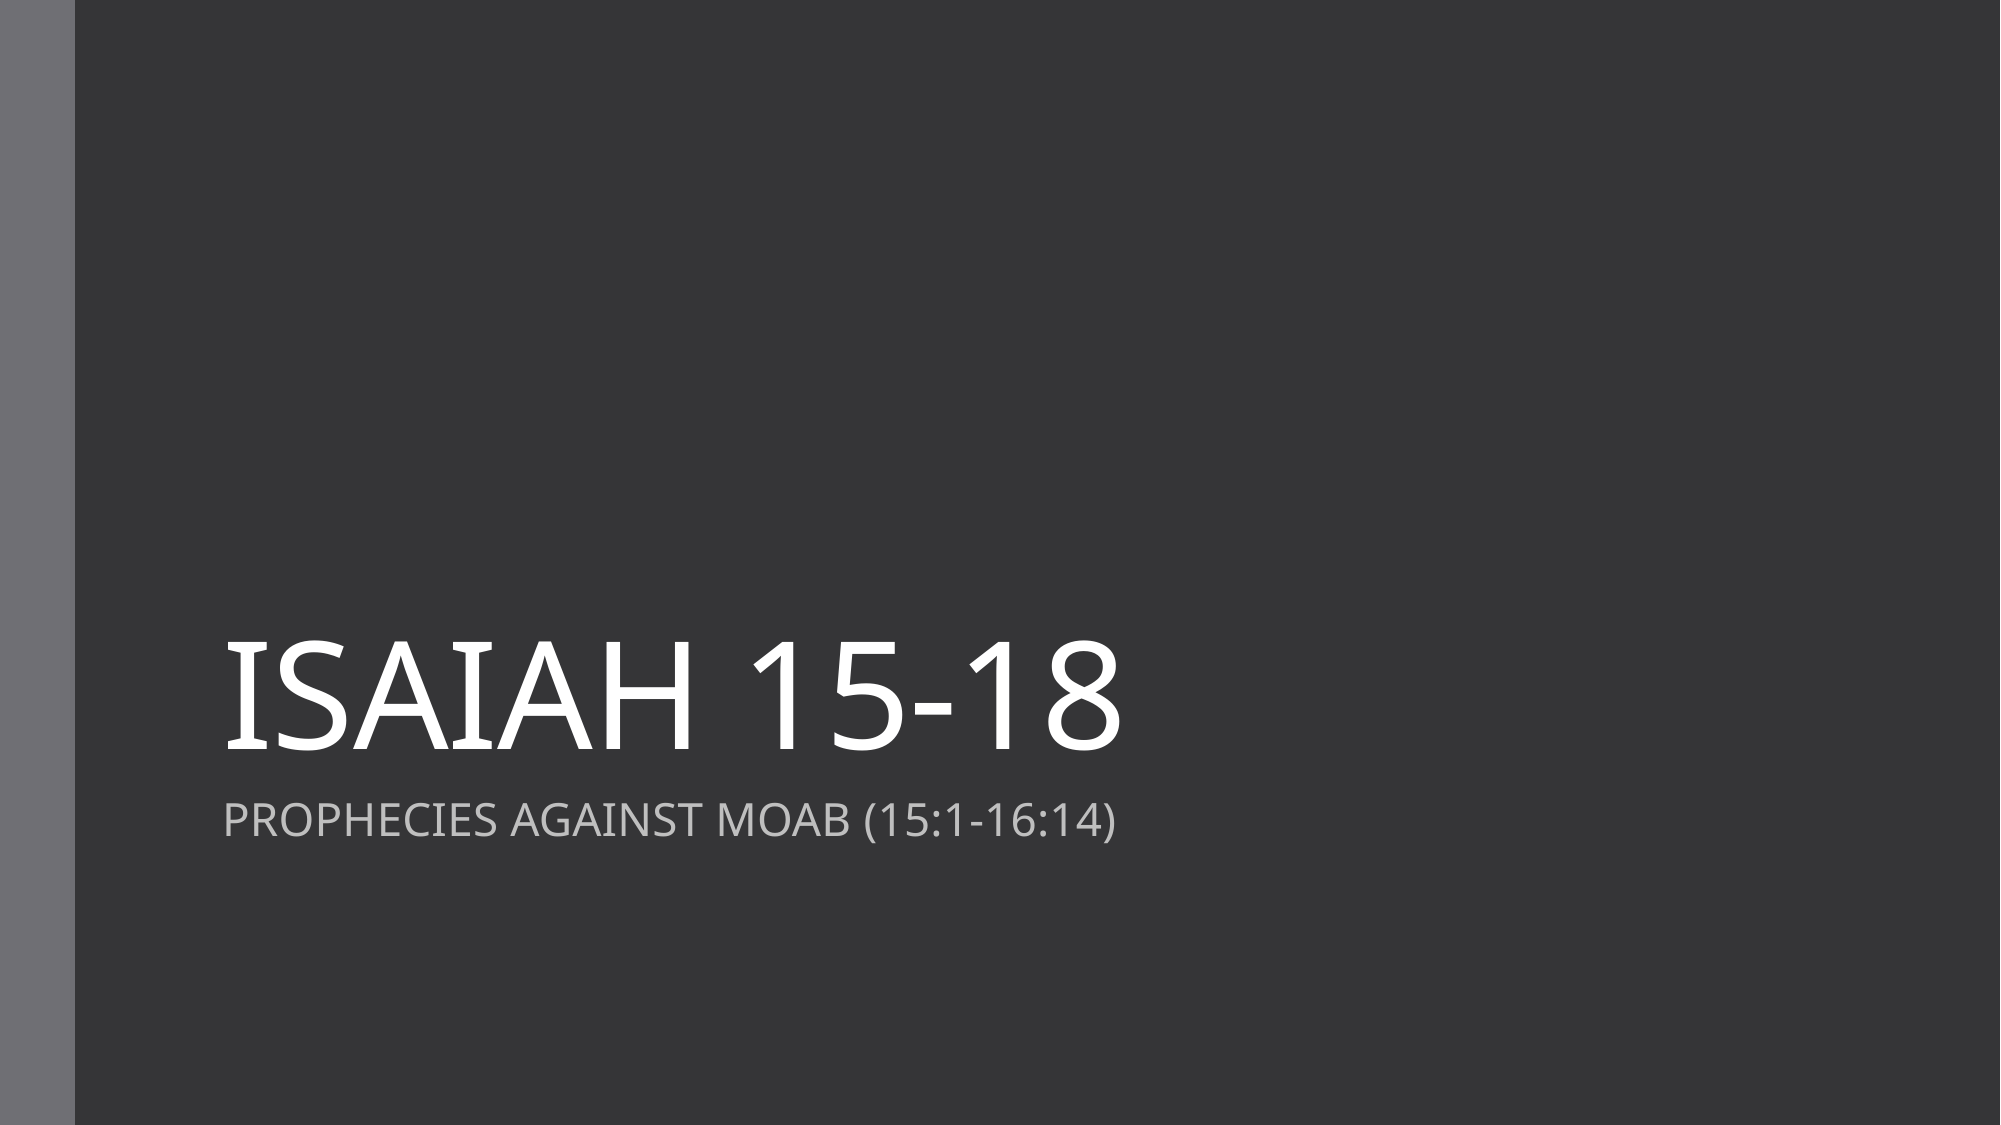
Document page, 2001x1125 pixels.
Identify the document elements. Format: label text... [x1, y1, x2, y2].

subtitle PROPHECIES AGAINST MOAB (15:1-16:14) [206, 787, 1752, 1066]
title ISAIAH 15-18 [206, 124, 1752, 787]
